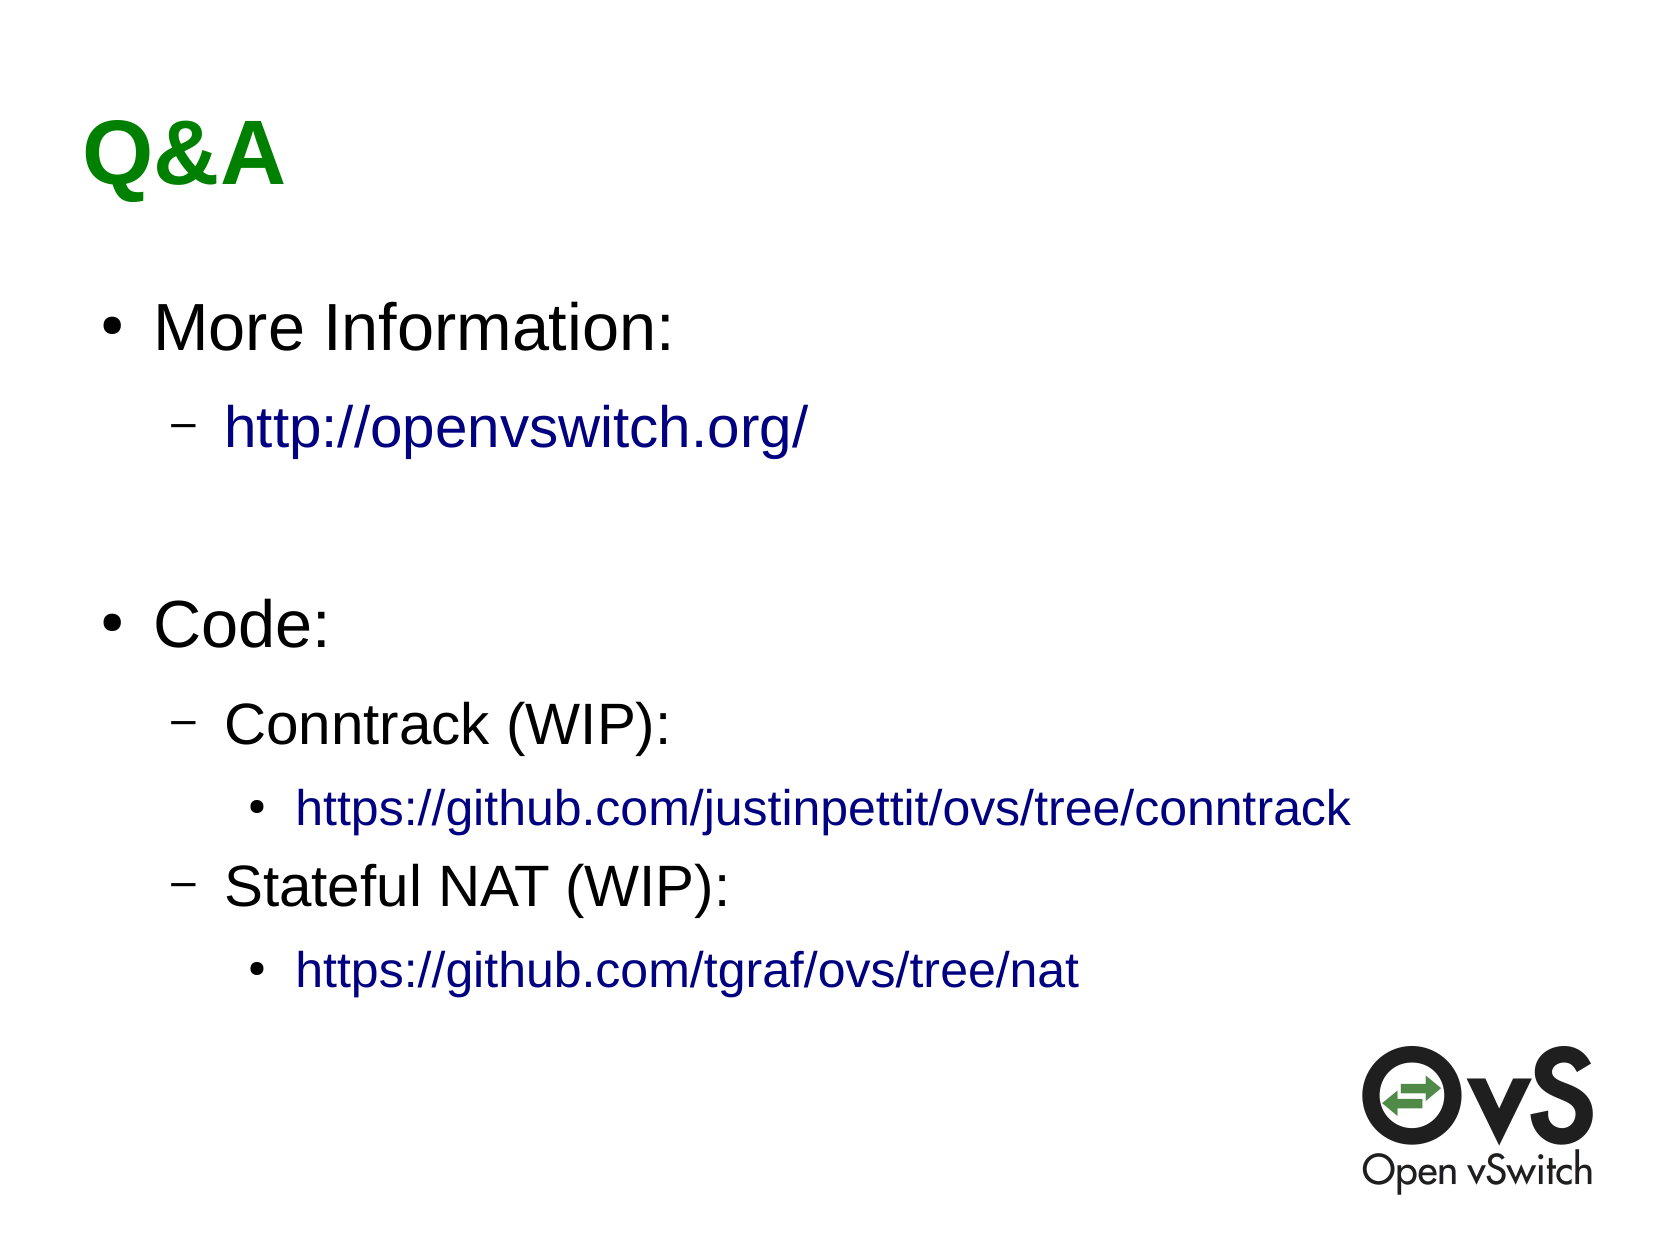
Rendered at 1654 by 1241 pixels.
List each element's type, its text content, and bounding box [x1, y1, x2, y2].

title Q&A [82, 49, 1571, 257]
list More Information: http://openvswitch.org/ Code: Conntrack (WIP): https://github.com/justinpettit/ovs/tree/conntrack Stateful NAT (WIP): https://github.com/tgraf/ovs/tree/nat [82, 290, 1571, 1010]
picture [1350, 1034, 1606, 1200]
